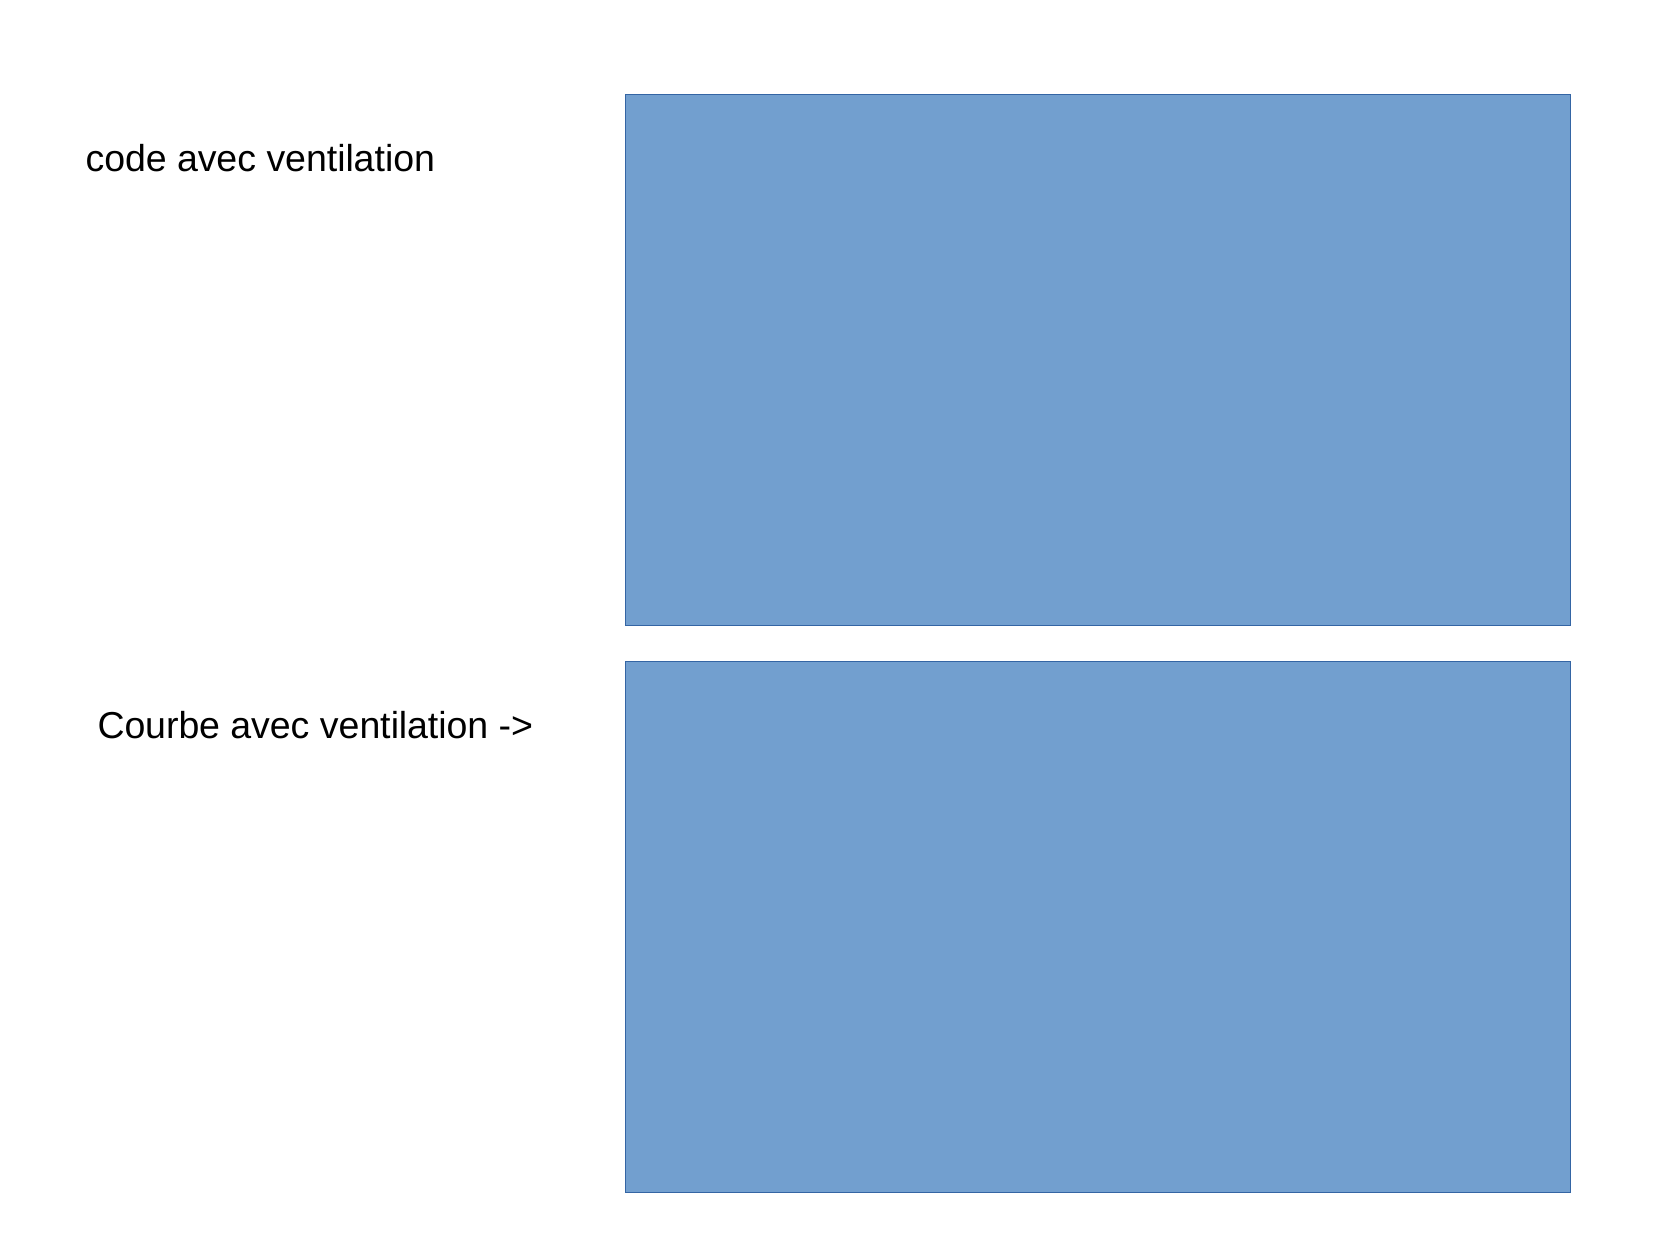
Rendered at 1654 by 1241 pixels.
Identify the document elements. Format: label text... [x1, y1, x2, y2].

text_box [625, 661, 1571, 1193]
text_box [625, 94, 1571, 626]
text_box Courbe avec ventilation -> [82, 696, 625, 796]
text_box code avec ventilation [70, 129, 625, 187]
